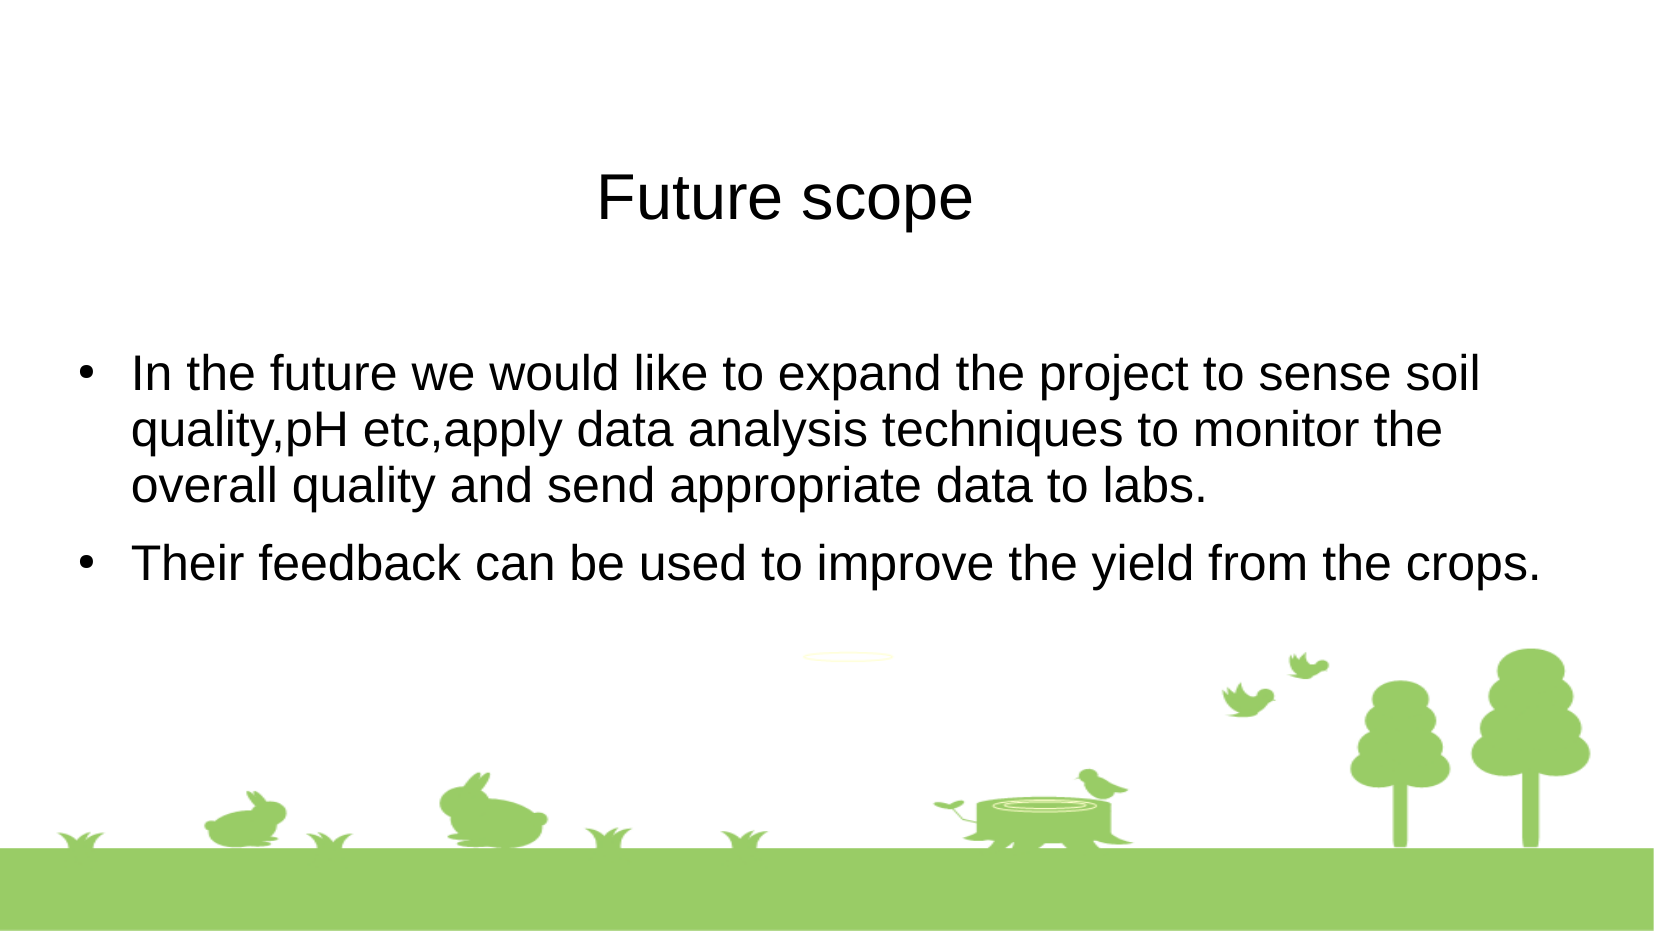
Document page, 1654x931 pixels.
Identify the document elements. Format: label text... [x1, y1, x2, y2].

picture [0, 0, 1654, 931]
list In the future we would like to expand the project to sense soil quality,pH etc,apply data analysis techniques to monitor the overall quality and send appropriate data to labs. Their feedback can be used to improve the yield from the crops. [60, 345, 1549, 886]
title Future scope [41, 120, 1531, 276]
